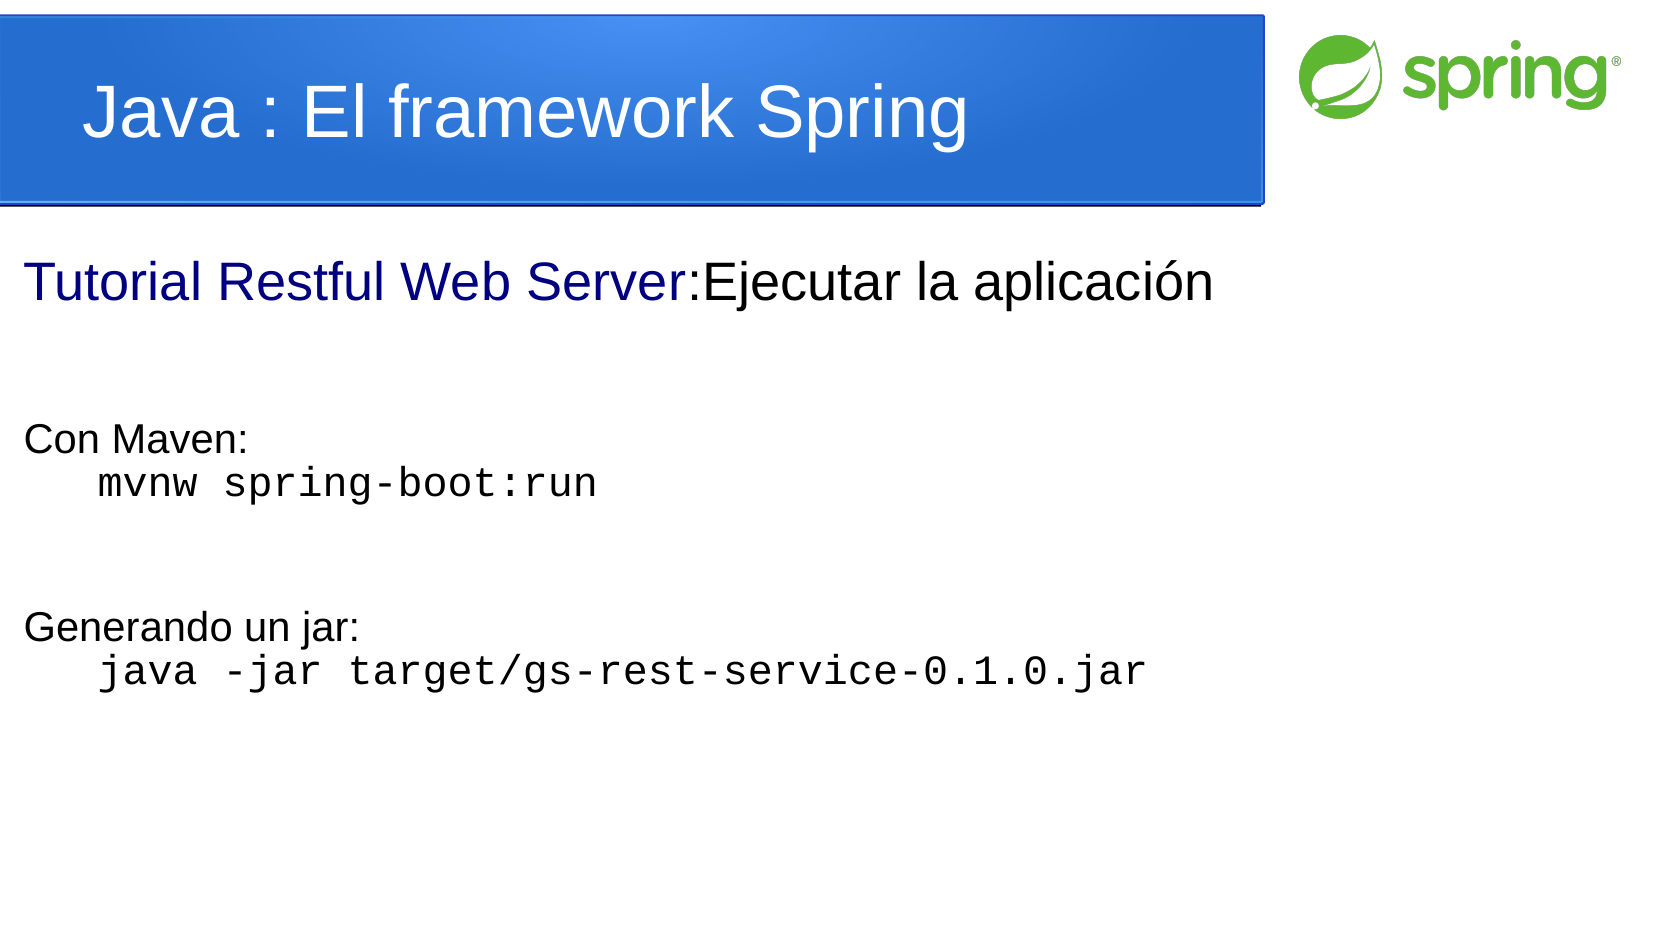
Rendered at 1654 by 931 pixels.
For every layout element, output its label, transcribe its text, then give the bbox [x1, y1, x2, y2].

subtitle Tutorial Restful Web Server:Ejecutar la aplicación Con Maven: mvnw spring-boot:run Generando un jar: java -jar target/gs-rest-service-0.1.0.jar [23, 184, 1642, 931]
picture [1299, 35, 1621, 119]
title Java : El framework Spring [82, 35, 1235, 184]
